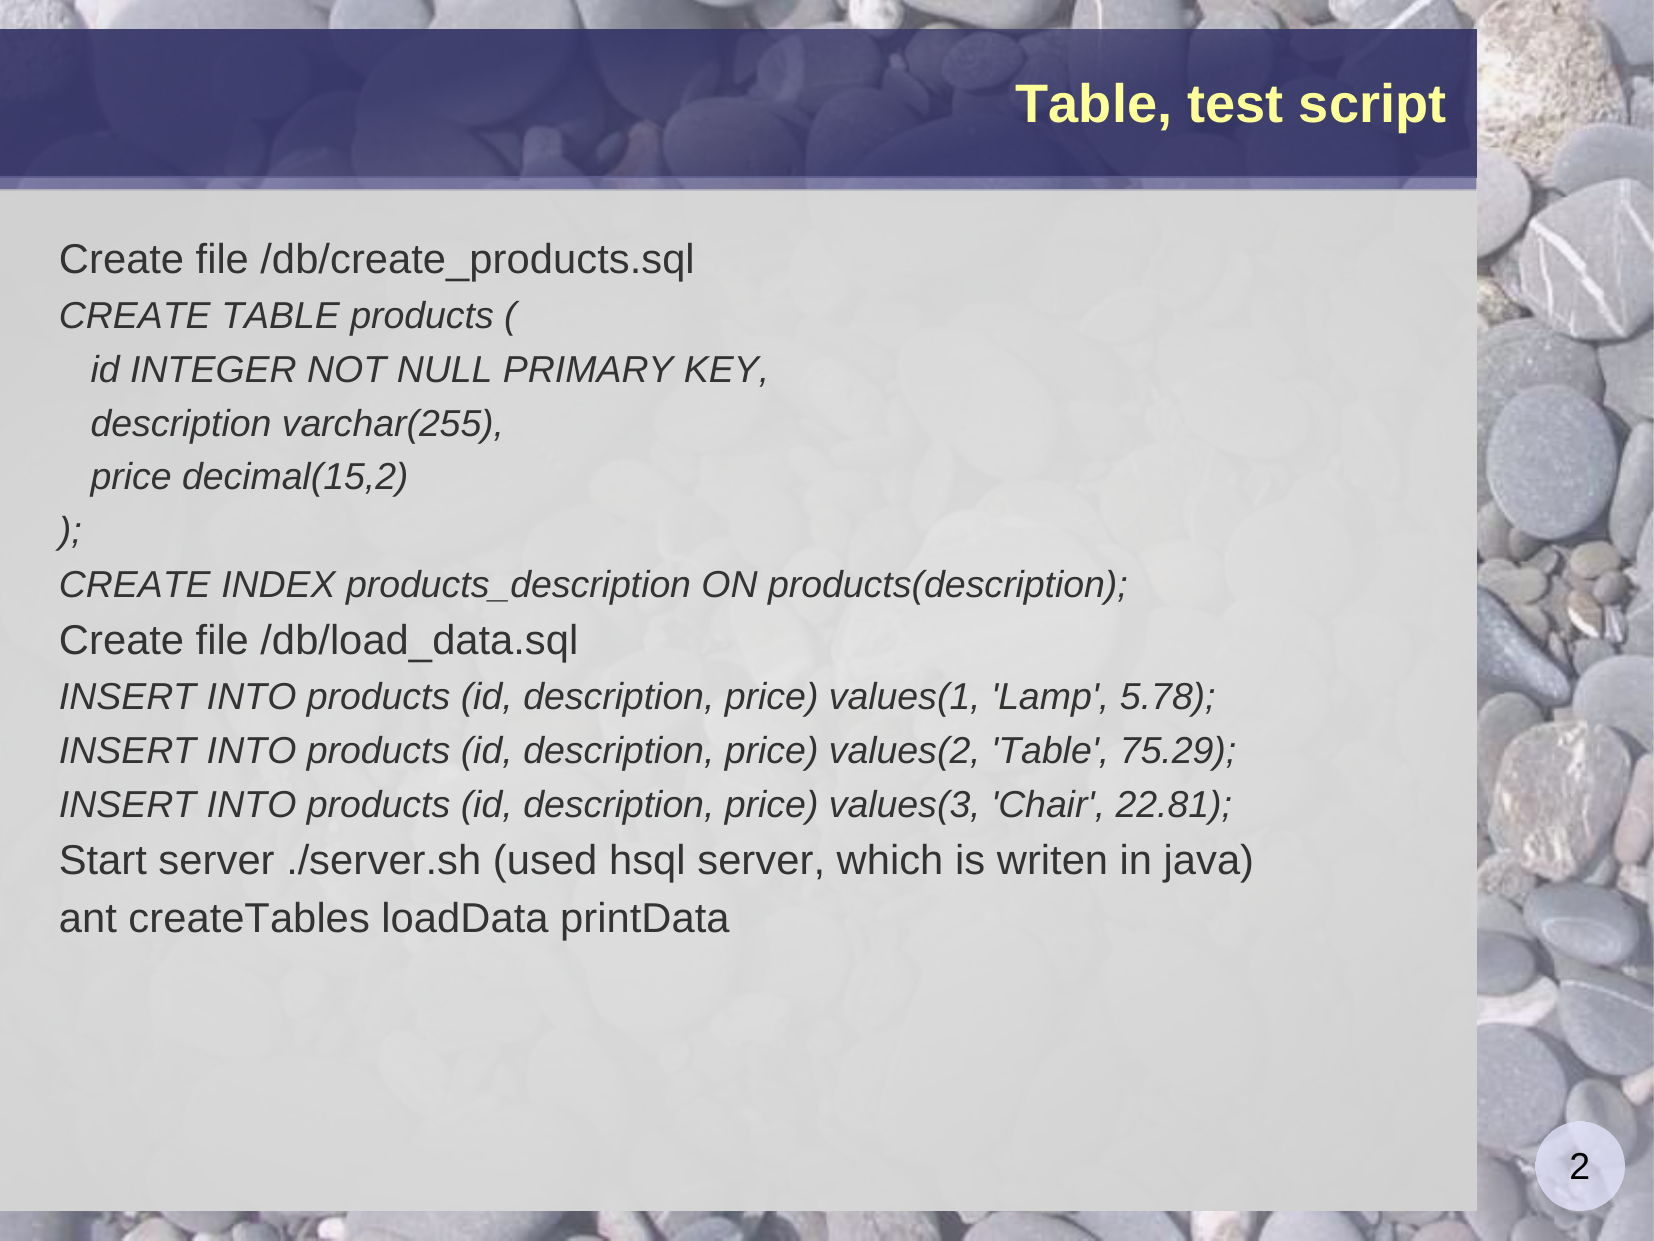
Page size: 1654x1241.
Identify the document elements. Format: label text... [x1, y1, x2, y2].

list Create file /db/create_products.sql CREATE TABLE products ( id INTEGER NOT NULL PRIMARY KEY, description varchar(255), price decimal(15,2) ); CREATE INDEX products_description ON products(description); Create file /db/load_data.sql INSERT INTO products (id, description, price) values(1, 'Lamp', 5.78); INSERT INTO products (id, description, price) values(2, 'Table', 75.29); INSERT INTO products (id, description, price) values(3, 'Chair', 22.81); Start server ./server.sh (used hsql server, which is writen in java) ant createTables loadData printData [59, 236, 1418, 1182]
title Table, test script [29, 59, 1447, 148]
text_box [0, 189, 1477, 1211]
